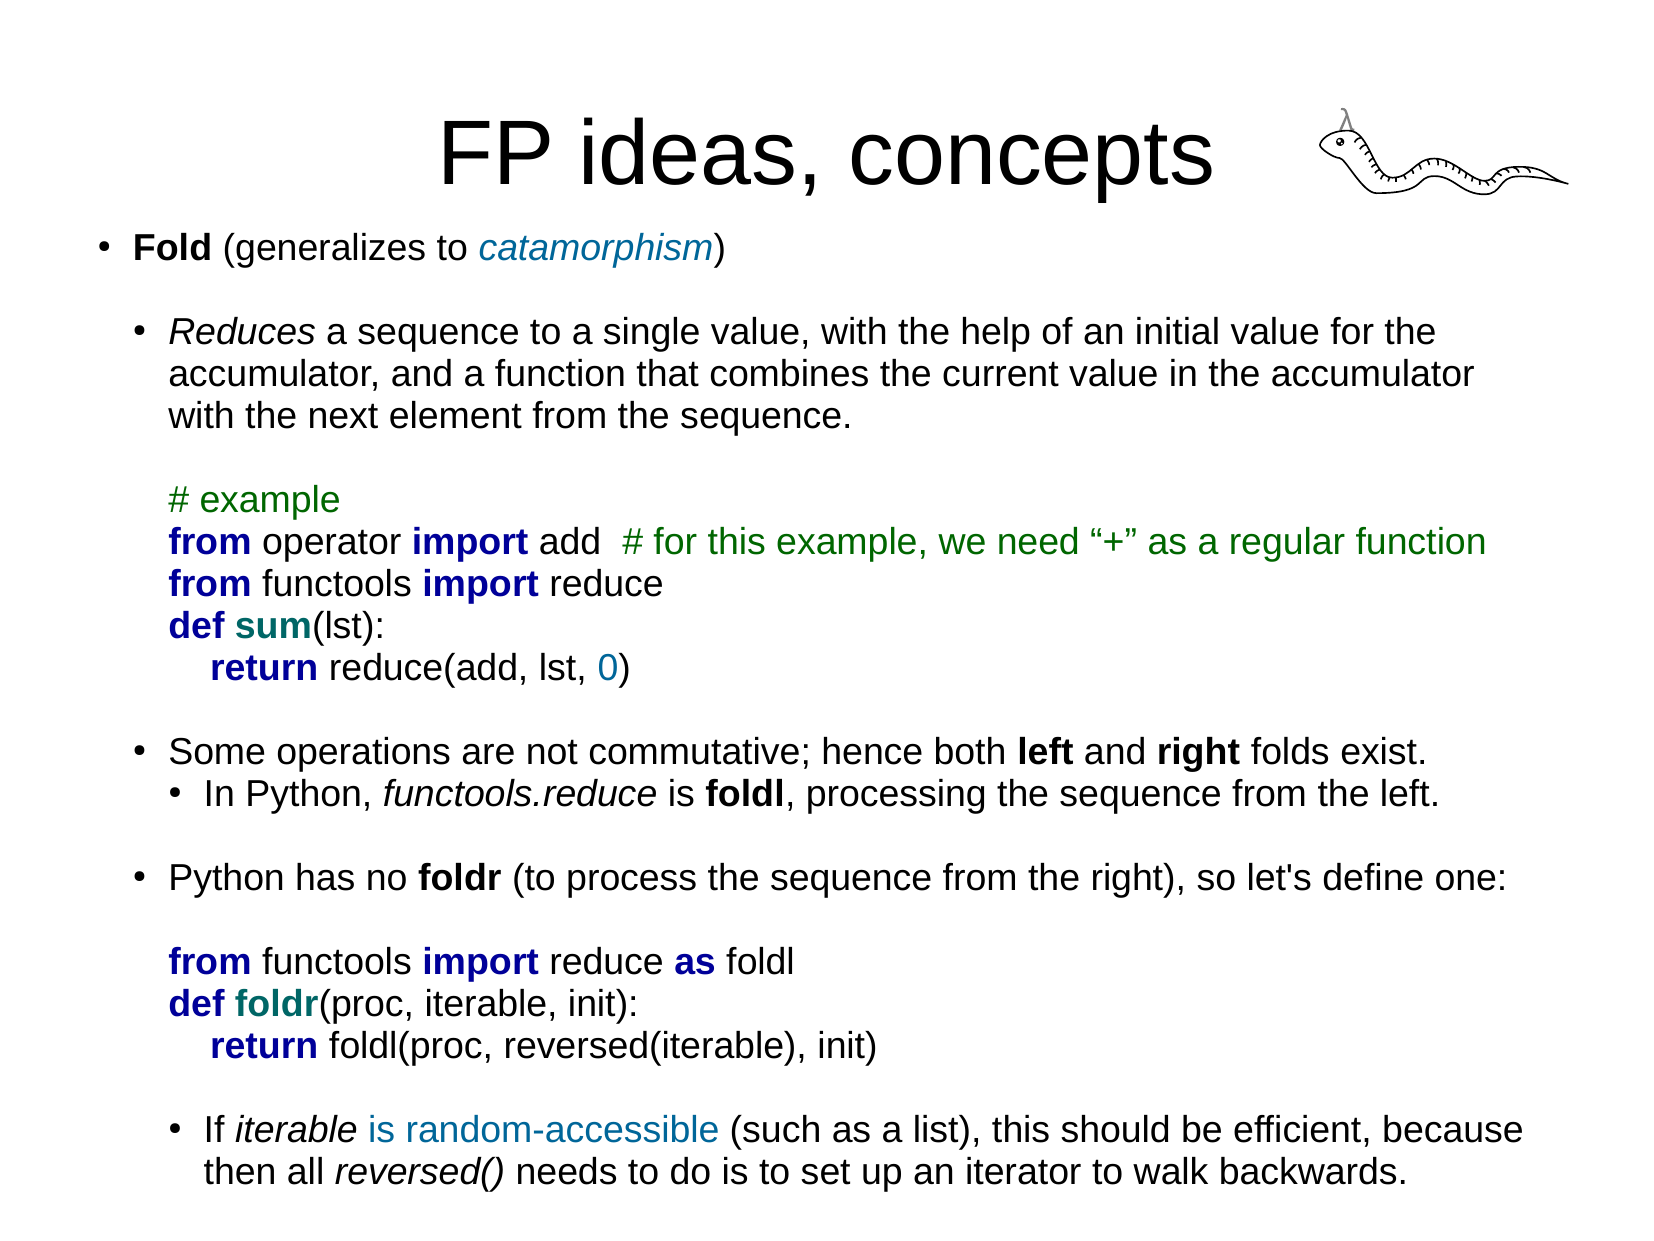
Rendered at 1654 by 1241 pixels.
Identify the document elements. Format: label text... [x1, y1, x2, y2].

picture [1319, 107, 1569, 196]
text_box Fold (generalizes to catamorphism) Reduces a sequence to a single value, with the help of an initial value for the accumulator, and a function that combines the current value in the accumulator with the next element from the sequence. # example from operator import add # for this example, we need “+” as a regular function from functools import reduce def sum(lst): return reduce(add, lst, 0) Some operations are not commutative; hence both left and right folds exist. In Python, functools.reduce is foldl, processing the sequence from the left. Python has no foldr (to process the sequence from the right), so let's define one: from functools import reduce as foldl def foldr(proc, iterable, init): return foldl(proc, reversed(iterable), init) If iterable is random-accessible (such as a list), this should be efficient, because then all reversed() needs to do is to set up an iterator to walk backwards. [82, 219, 1561, 1201]
title FP ideas, concepts [82, 49, 1571, 257]
